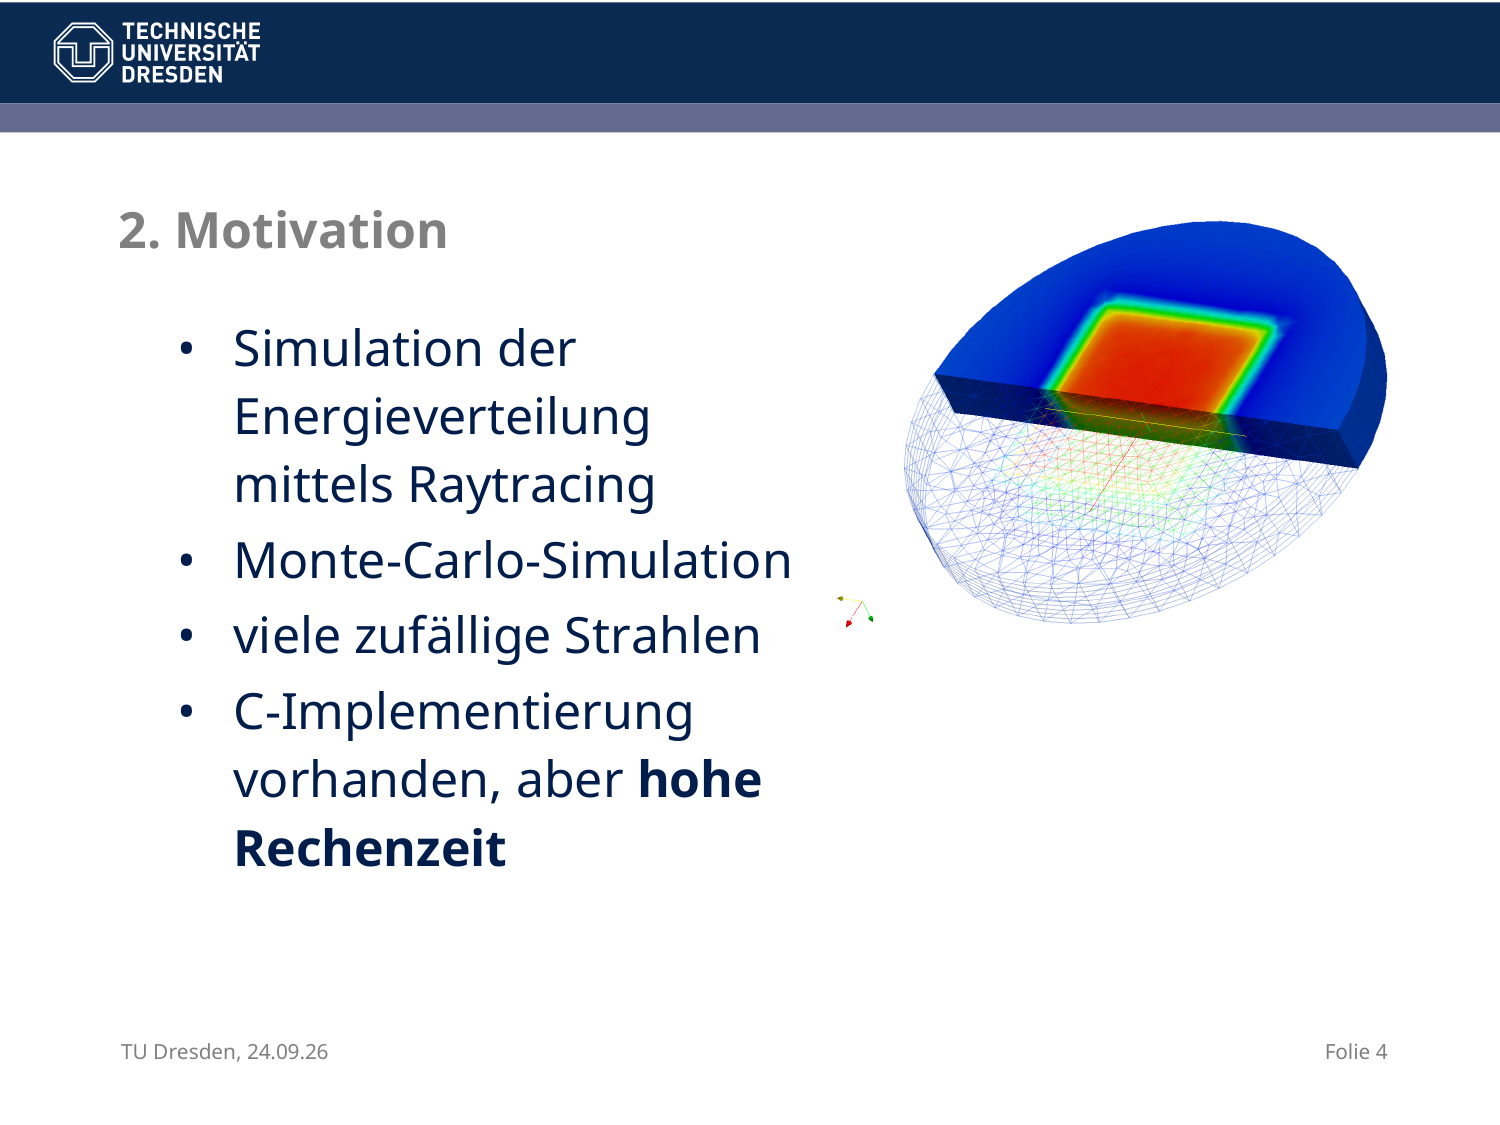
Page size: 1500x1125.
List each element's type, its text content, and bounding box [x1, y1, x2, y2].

title 2. Motivation [118, 161, 1351, 298]
picture [53, 22, 260, 83]
list Simulation der Energieverteilung mittels Raytracing Monte-Carlo-Simulation viele zufällige Strahlen C-Implementierung vorhanden, aber hohe Rechenzeit [121, 312, 827, 966]
picture [802, 183, 1489, 661]
